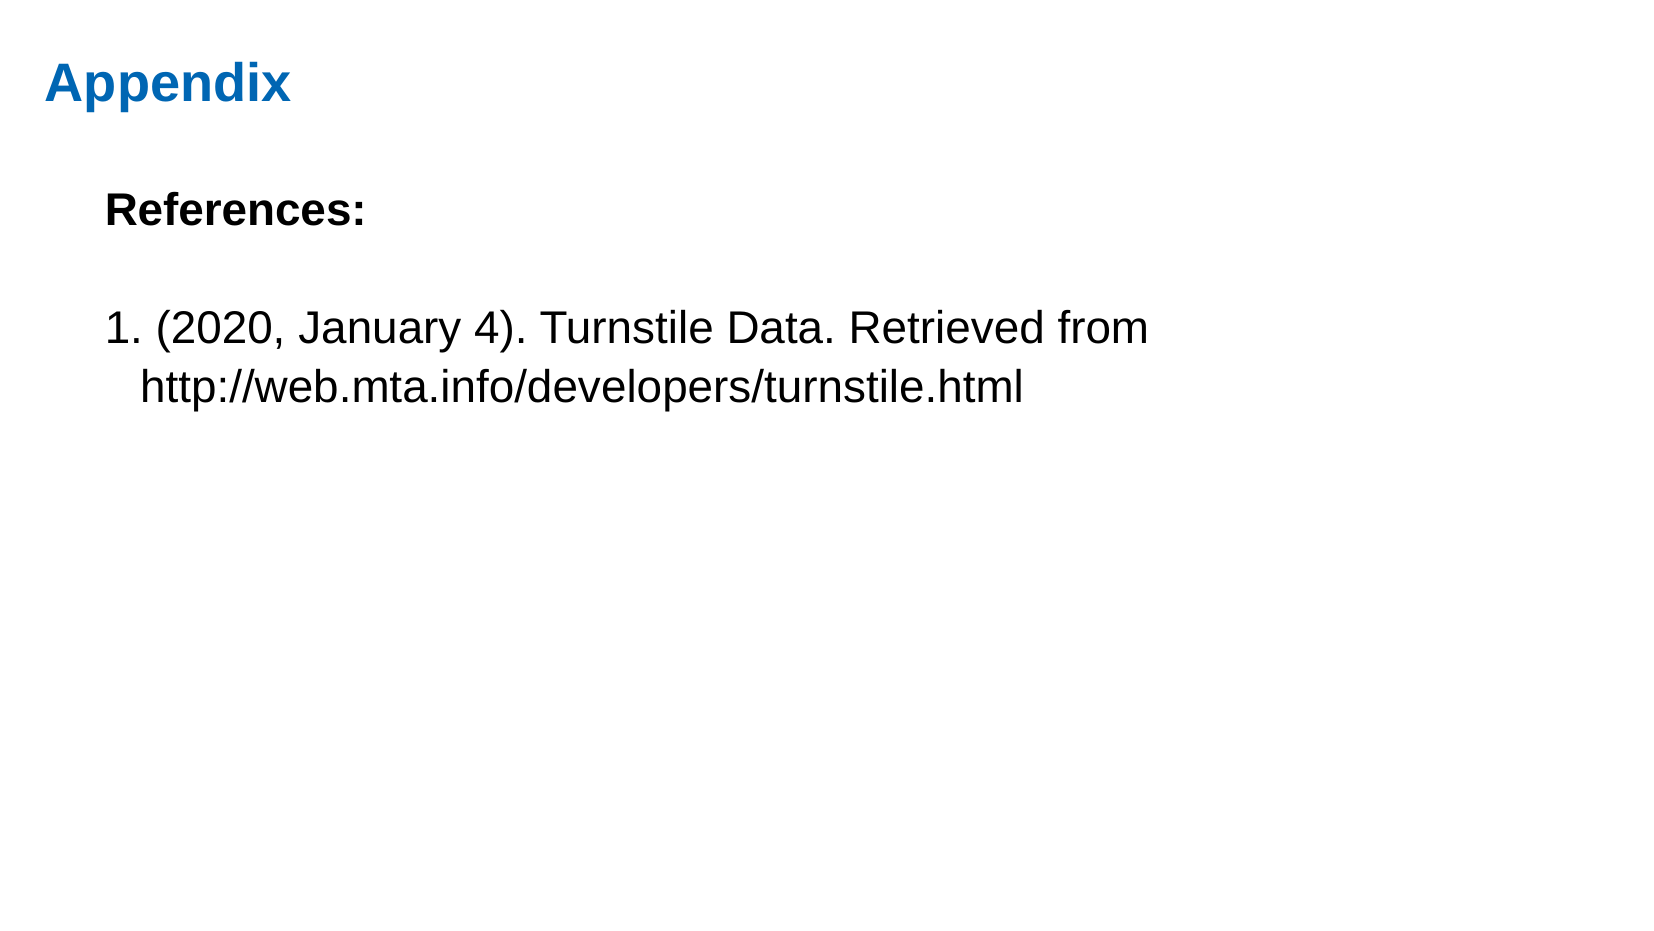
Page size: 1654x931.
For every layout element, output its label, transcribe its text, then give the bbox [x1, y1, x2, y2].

text_box References: (2020, January 4). Turnstile Data. Retrieved from http://web.mta.info/developers/turnstile.html [90, 168, 1591, 721]
text_box Appendix [30, 45, 466, 182]
